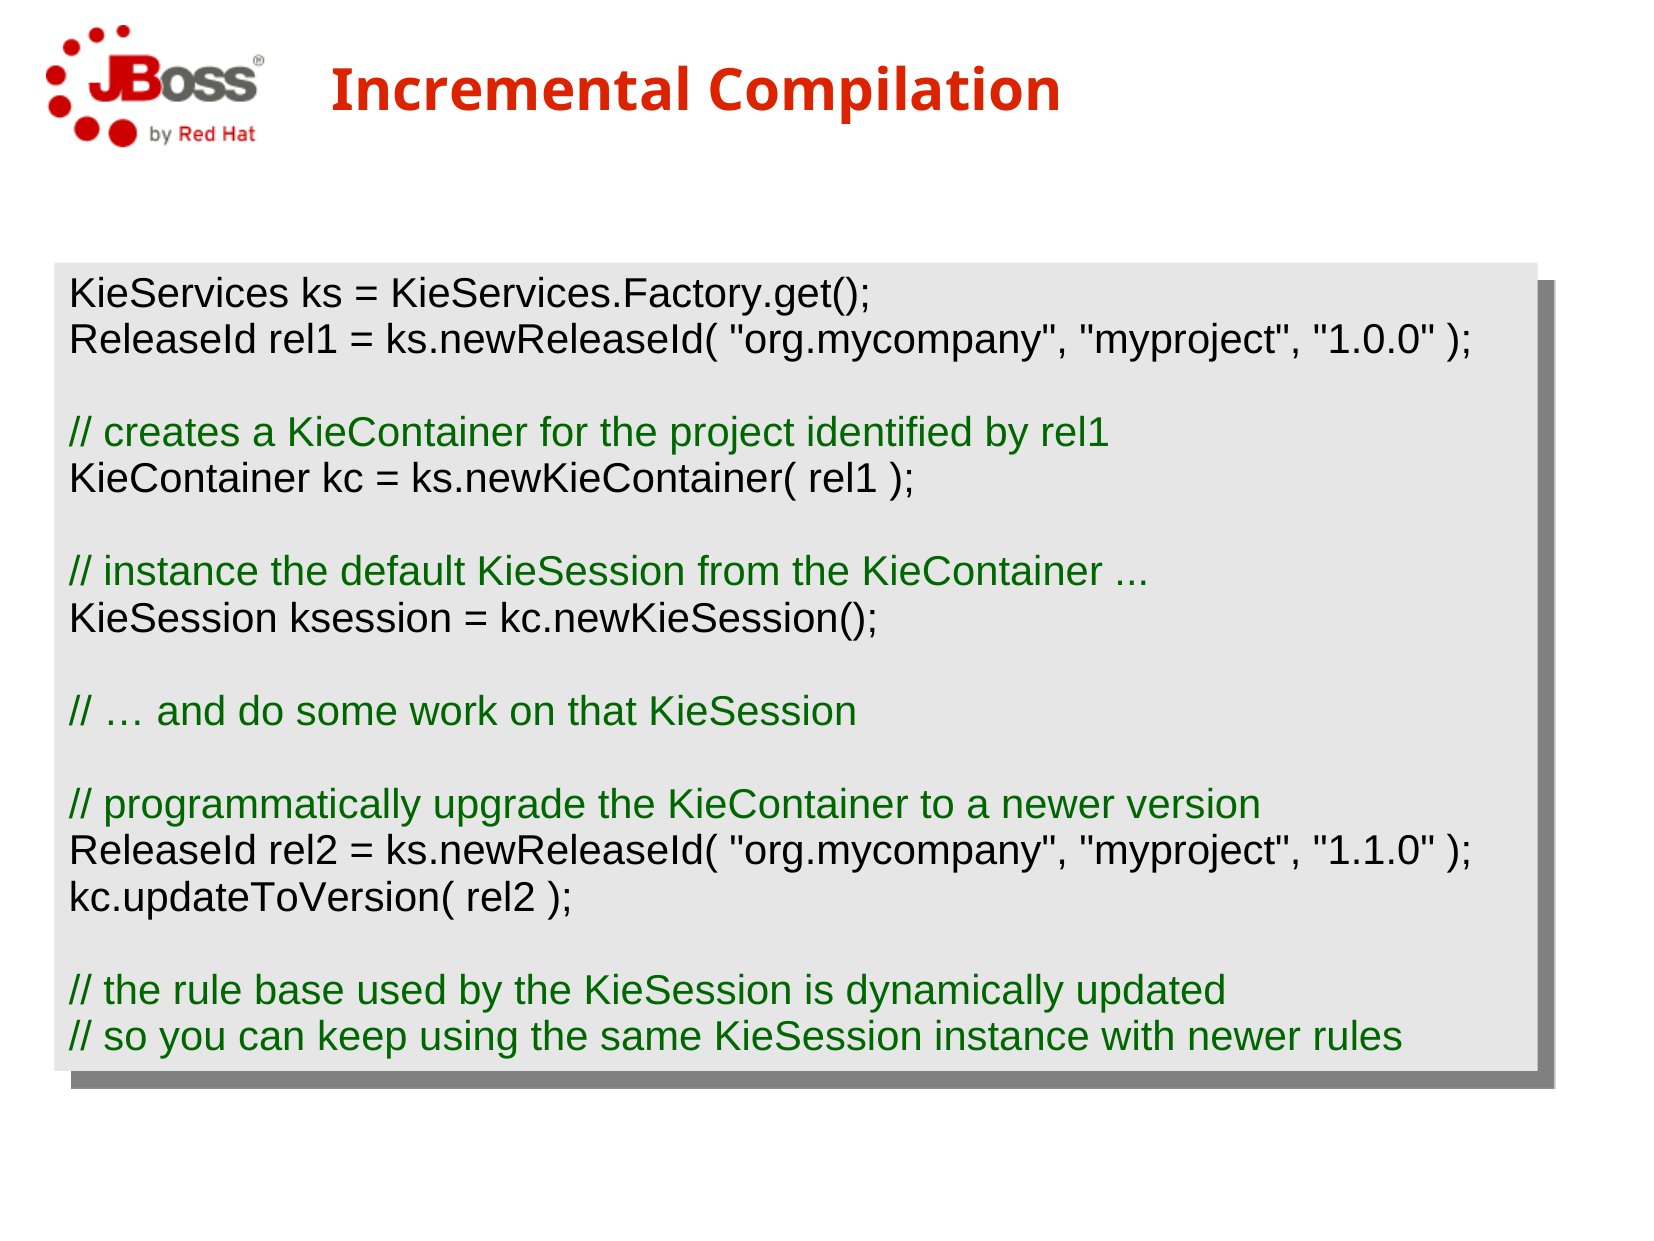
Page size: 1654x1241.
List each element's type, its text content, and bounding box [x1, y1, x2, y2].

picture [46, 25, 266, 149]
text_box KieServices ks = KieServices.Factory.get(); ReleaseId rel1 = ks.newReleaseId( "org.mycompany", "myproject", "1.0.0" ); // creates a KieContainer for the project identified by rel1 KieContainer kc = ks.newKieContainer( rel1 ); // instance the default KieSession from the KieContainer ... KieSession ksession = kc.newKieSession(); // … and do some work on that KieSession // programmatically upgrade the KieContainer to a newer version ReleaseId rel2 = ks.newReleaseId( "org.mycompany", "myproject", "1.1.0" ); kc.updateToVersion( rel2 ); // the rule base used by the KieSession is dynamically updated // so you can keep using the same KieSession instance with newer rules [54, 262, 1538, 1071]
title Incremental Compilation [331, 32, 1538, 151]
